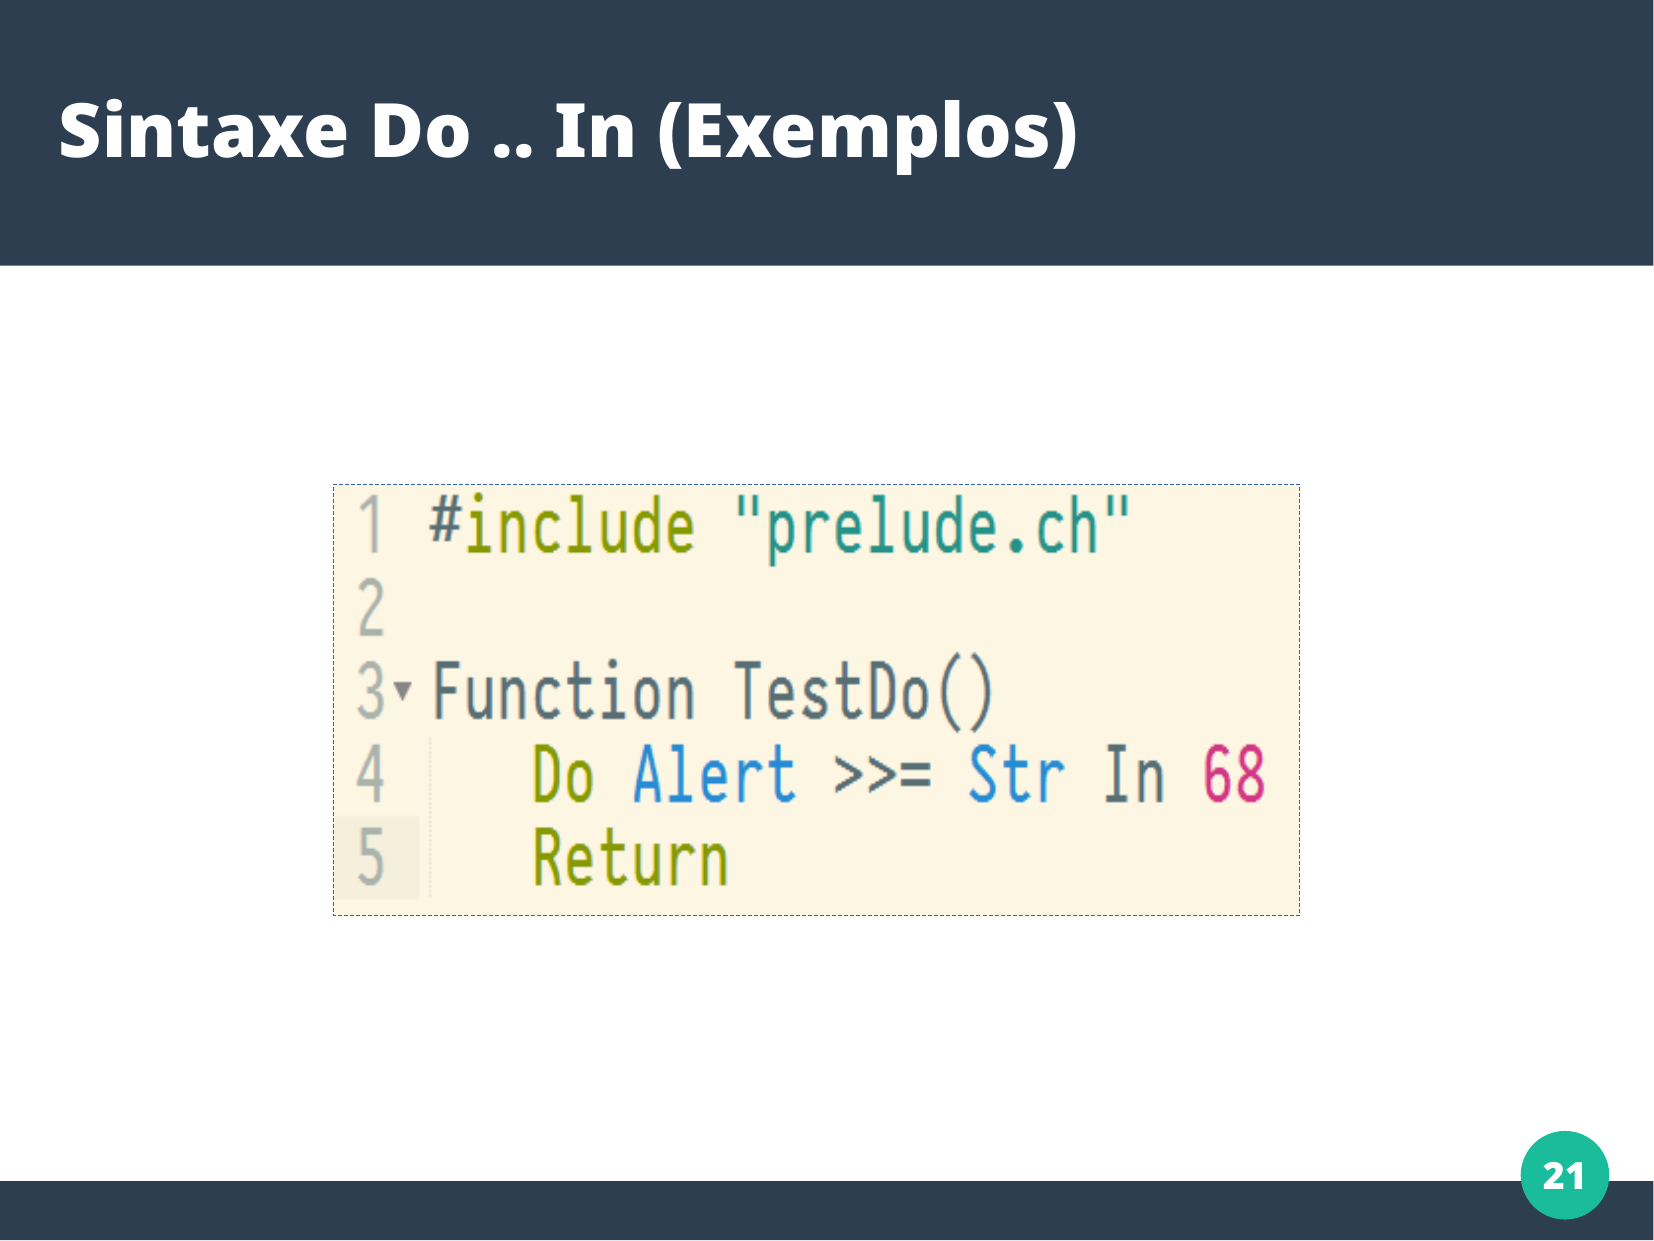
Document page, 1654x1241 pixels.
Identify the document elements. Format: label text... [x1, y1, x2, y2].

title Sintaxe Do .. In (Exemplos) [59, 49, 1595, 207]
picture [333, 484, 1300, 916]
